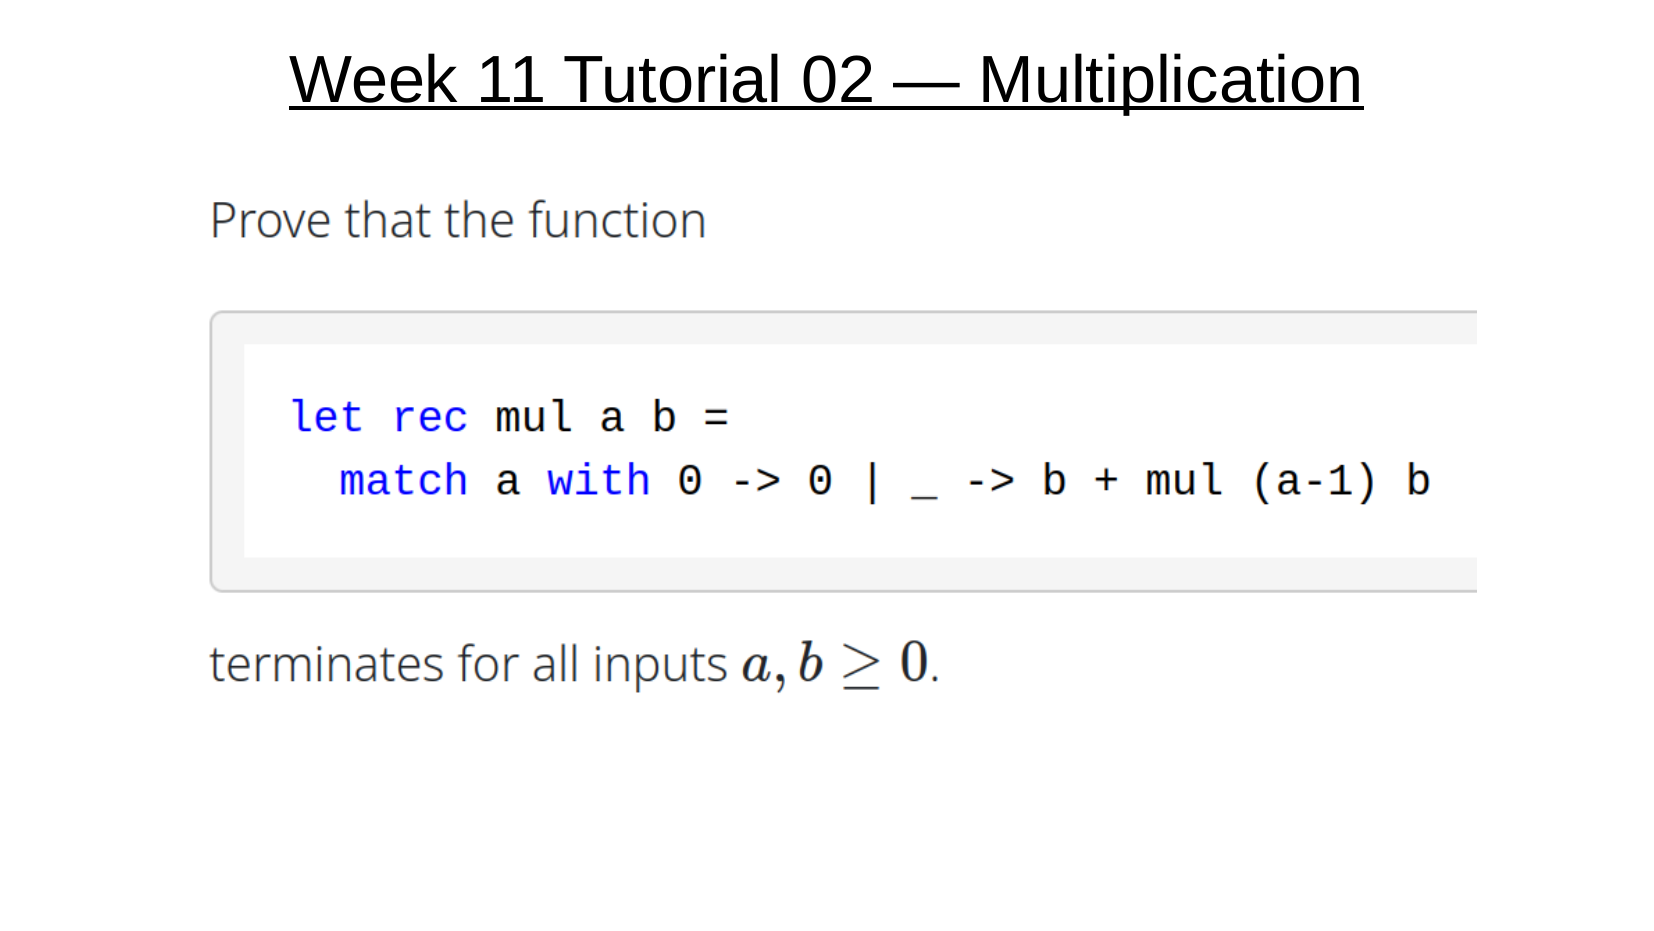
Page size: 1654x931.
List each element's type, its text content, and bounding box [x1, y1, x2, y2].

title Week 11 Tutorial 02 — Multiplication [82, 1, 1571, 157]
picture [193, 187, 1477, 739]
